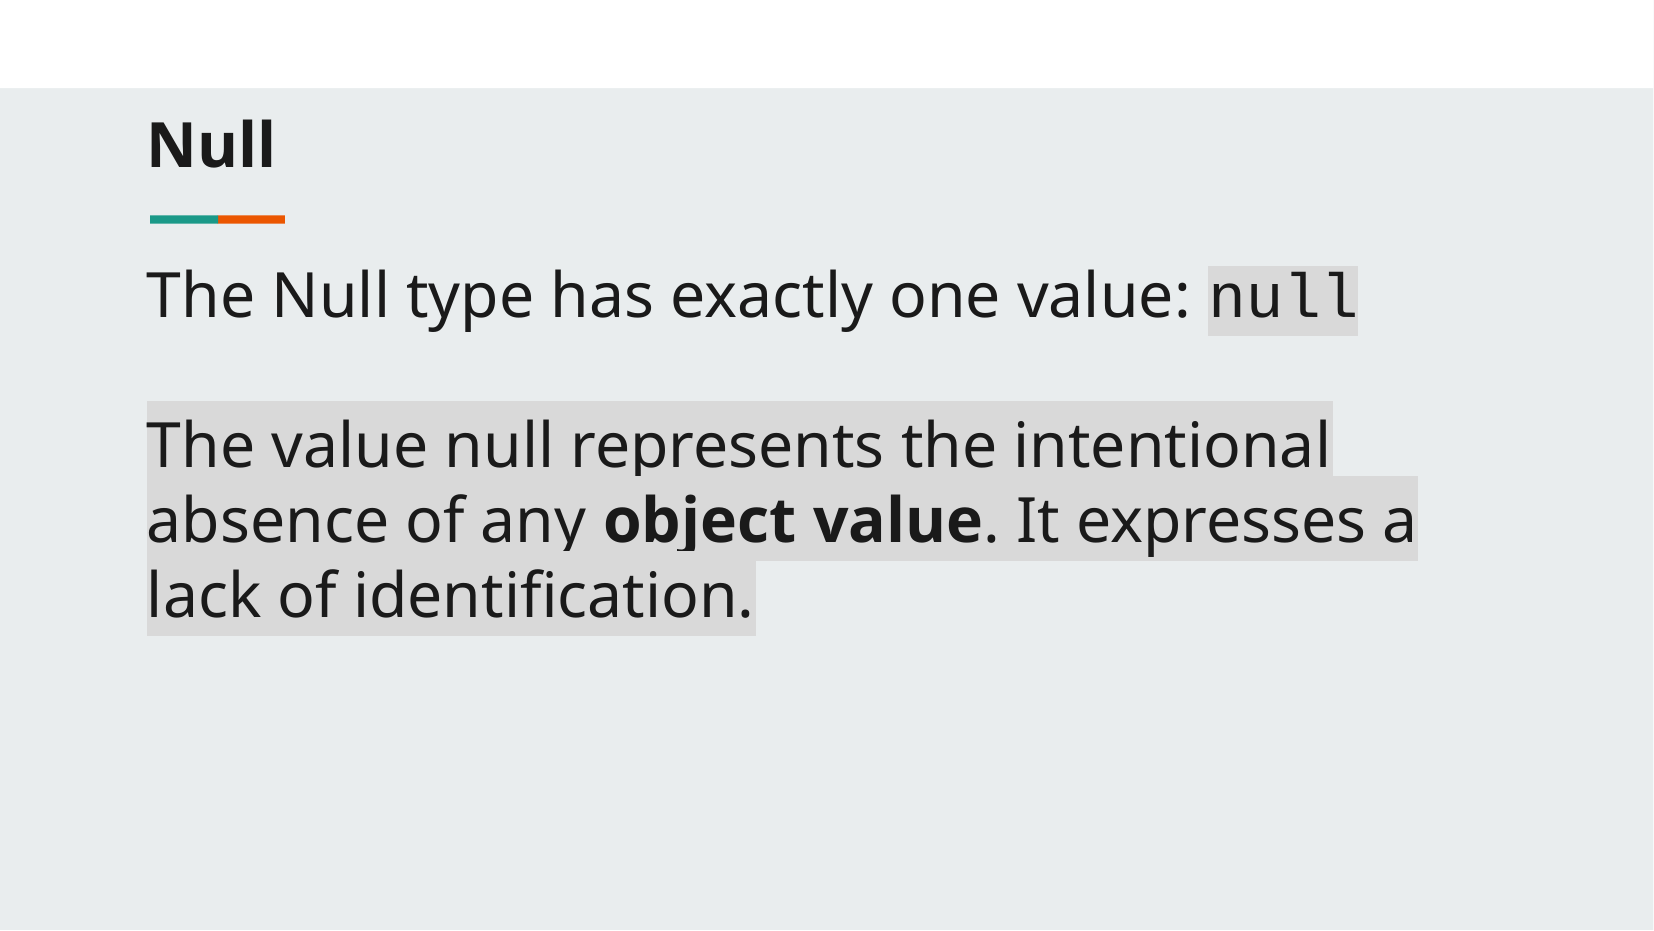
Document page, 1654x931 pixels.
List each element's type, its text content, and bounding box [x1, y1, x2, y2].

title Null The Null type has exactly one value: null The value null represents the intentional absence of any object value. It expresses a lack of identification. [131, 90, 1523, 706]
